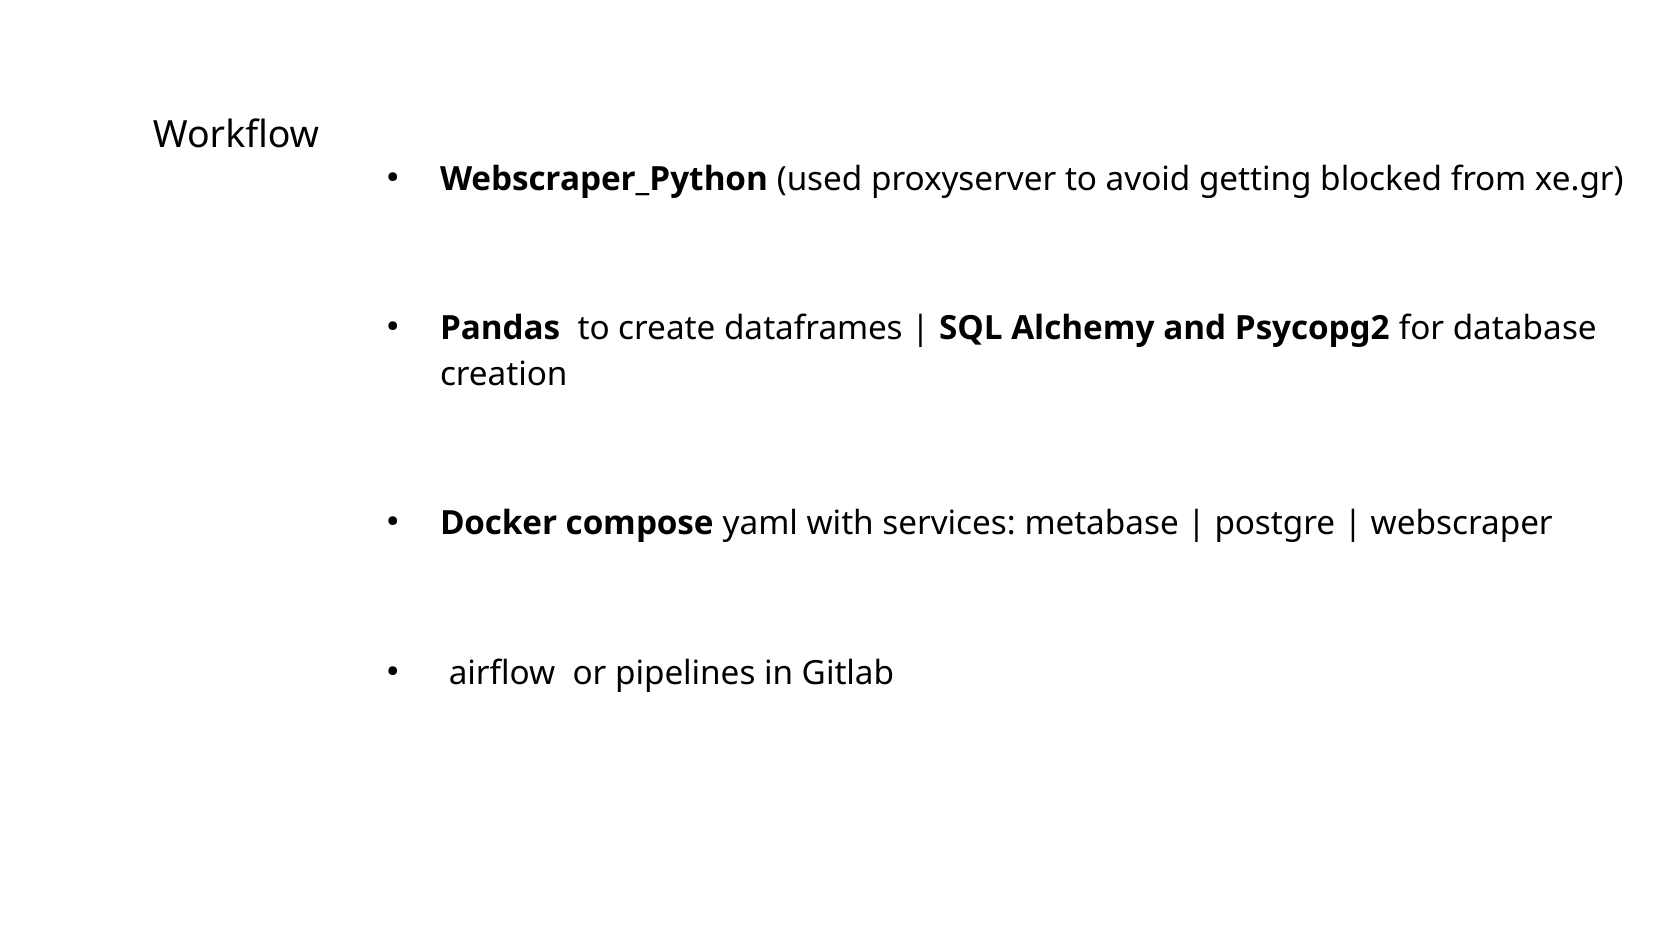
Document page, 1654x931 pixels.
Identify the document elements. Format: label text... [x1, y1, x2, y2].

title Workflow [29, 88, 443, 177]
text_box Webscraper_Python (used proxyserver to avoid getting blocked from xe.gr) Pandas to create dataframes | SQL Alchemy and Psycopg2 for database creation Docker compose yaml with services: metabase | postgre | webscraper airflow or pipelines in Gitlab [354, 147, 1654, 611]
